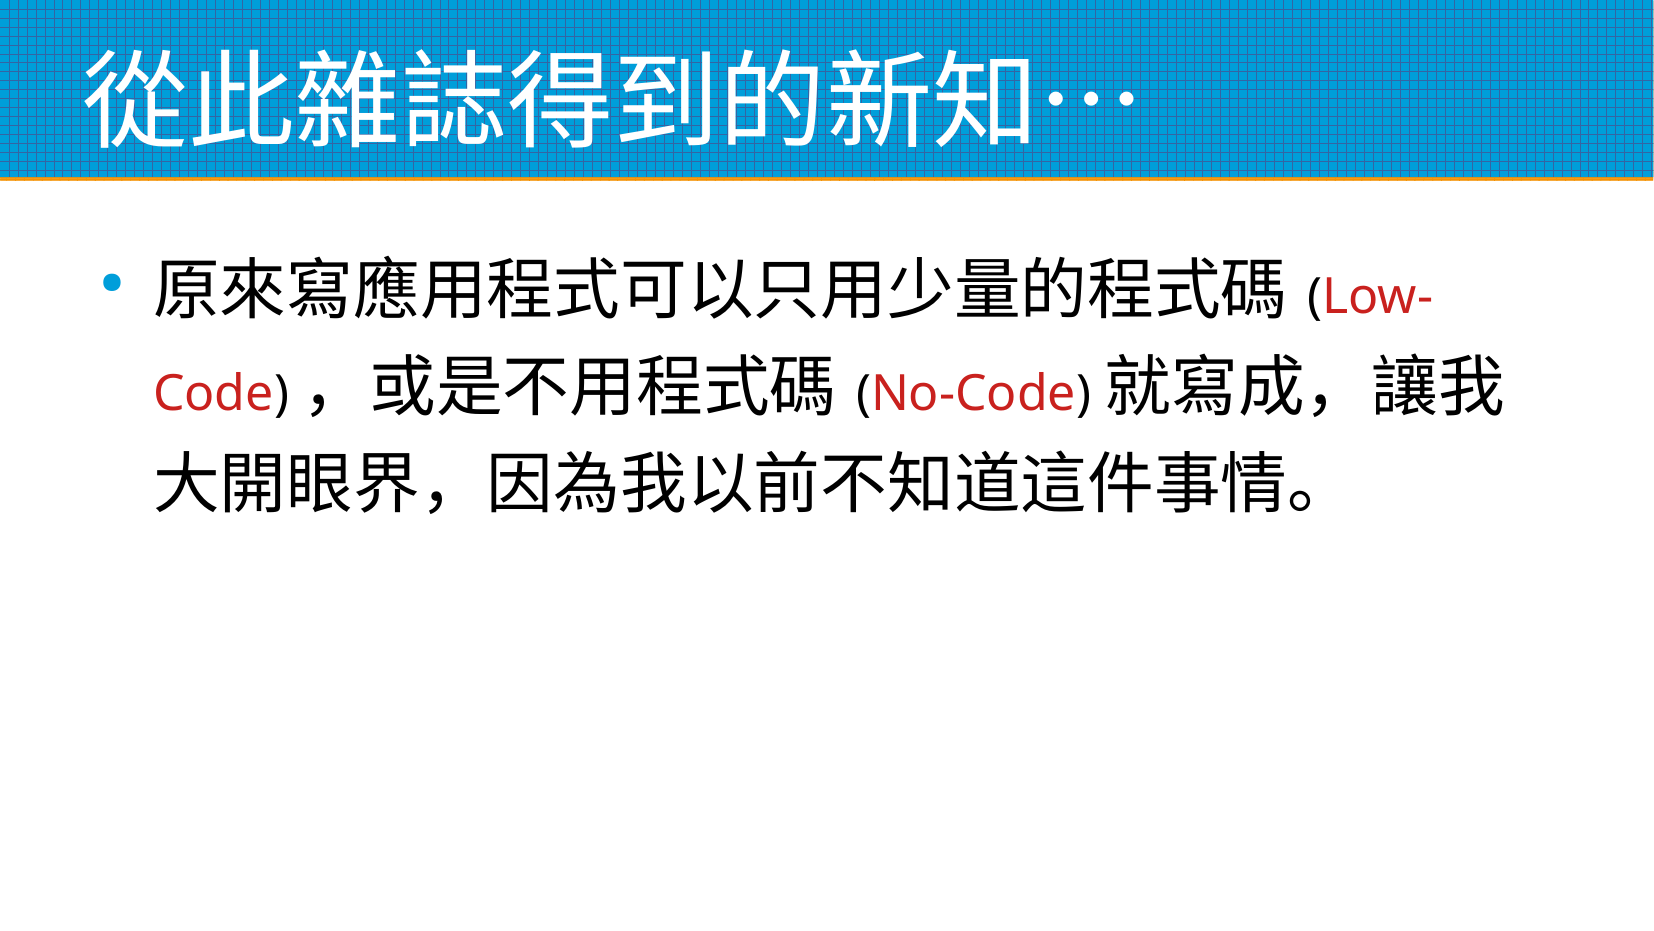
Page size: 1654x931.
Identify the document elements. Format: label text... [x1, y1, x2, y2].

title 從此雜誌得到的新知… [82, 14, 1571, 171]
list 原來寫應用程式可以只用少量的程式碼(Low-Code)，或是不用程式碼(No-Code)就寫成，讓我大開眼界，因為我以前不知道這件事情。 [82, 236, 1563, 811]
